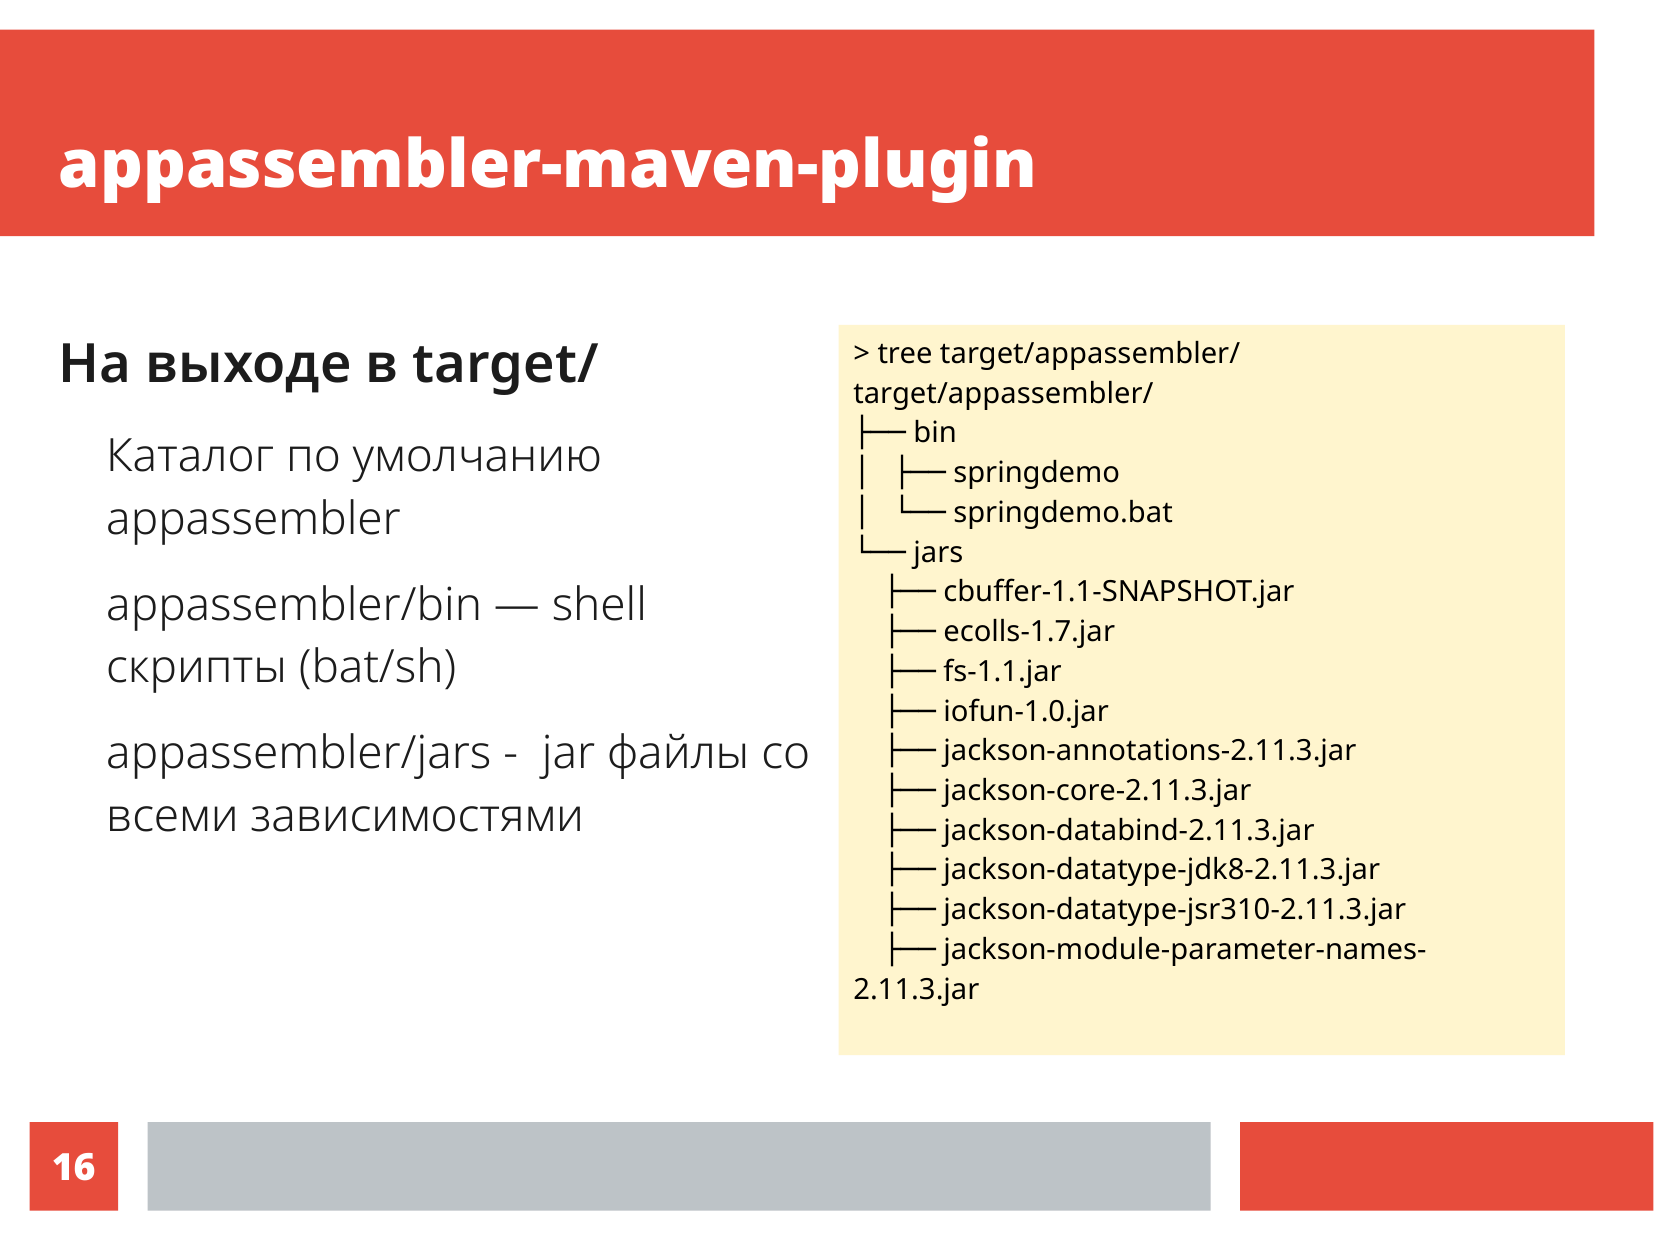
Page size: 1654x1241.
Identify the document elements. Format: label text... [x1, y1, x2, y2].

text_box > tree target/appassembler/ target/appassembler/ ├── bin │ ├── springdemo │ └── springdemo.bat └── jars ├── cbuffer-1.1-SNAPSHOT.jar ├── ecolls-1.7.jar ├── fs-1.1.jar ├── iofun-1.0.jar ├── jackson-annotations-2.11.3.jar ├── jackson-core-2.11.3.jar ├── jackson-databind-2.11.3.jar ├── jackson-datatype-jdk8-2.11.3.jar ├── jackson-datatype-jsr310-2.11.3.jar ├── jackson-module-parameter-names-2.11.3.jar [838, 324, 1565, 957]
list На выходе в target/ Каталог по умолчанию appassembler appassembler/bin — shell скрипты (bat/sh) appassembler/jars - jar файлы со всеми зависимостями [59, 324, 815, 1093]
title appassembler-maven-plugin [59, 59, 1595, 207]
